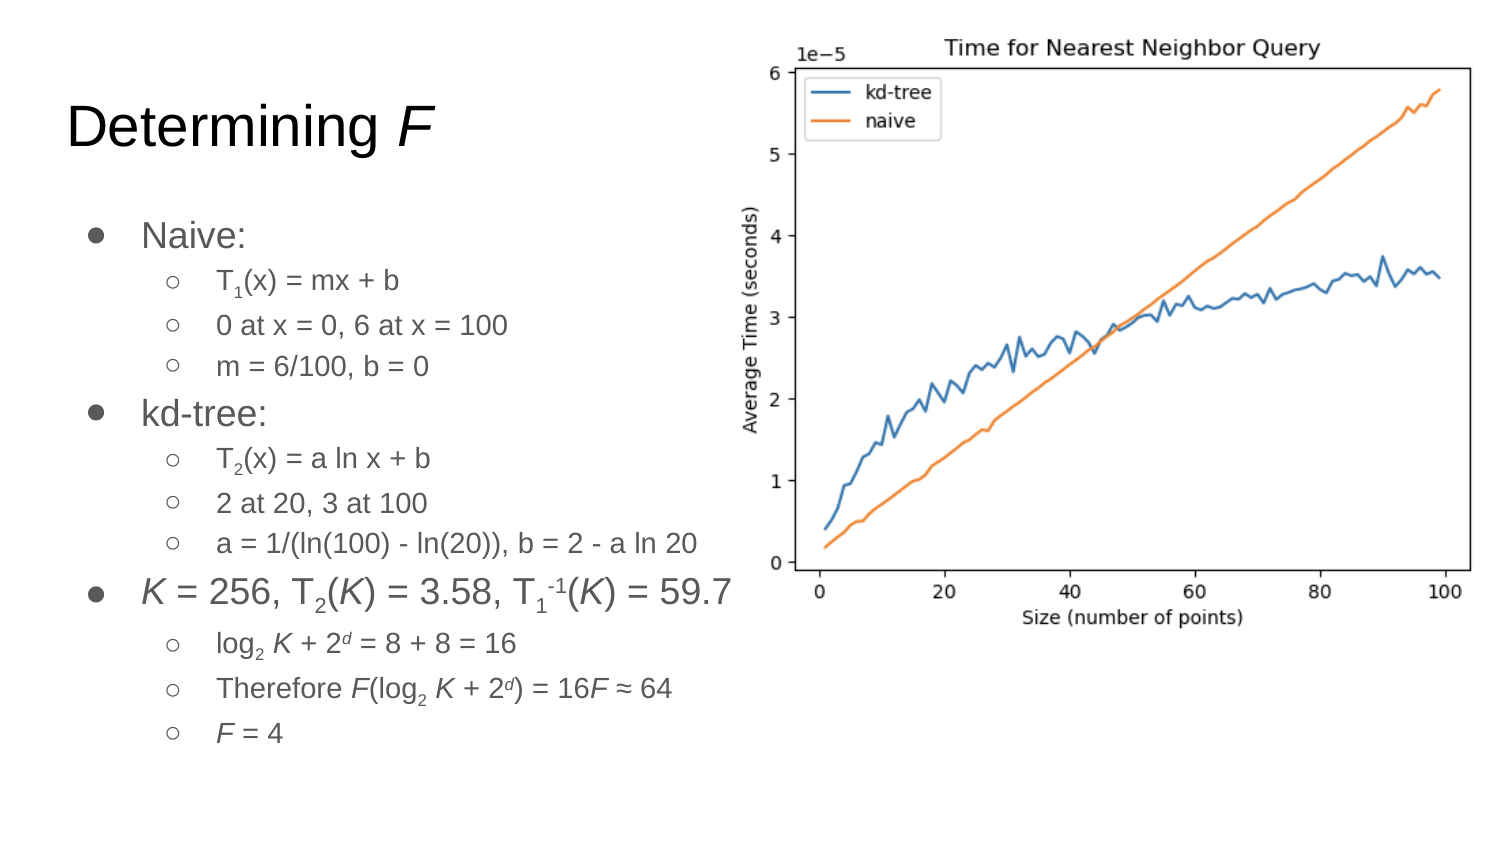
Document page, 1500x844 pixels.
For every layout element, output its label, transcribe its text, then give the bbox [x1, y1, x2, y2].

list Naive: T1(x) = mx + b 0 at x = 0, 6 at x = 100 m = 6/100, b = 0 kd-tree: T2(x) = a ln x + b 2 at 20, 3 at 100 a = 1/(ln(100) - ln(20)), b = 2 - a ln 20 K = 256, T2(K) = 3.58, T1-1(K) = 59.7 log2 K + 2d = 8 + 8 = 16 Therefore F(log2 K + 2d) = 16F ≈ 64 F = 4 [51, 189, 771, 750]
title Determining F [51, 72, 733, 167]
picture [733, 30, 1482, 642]
